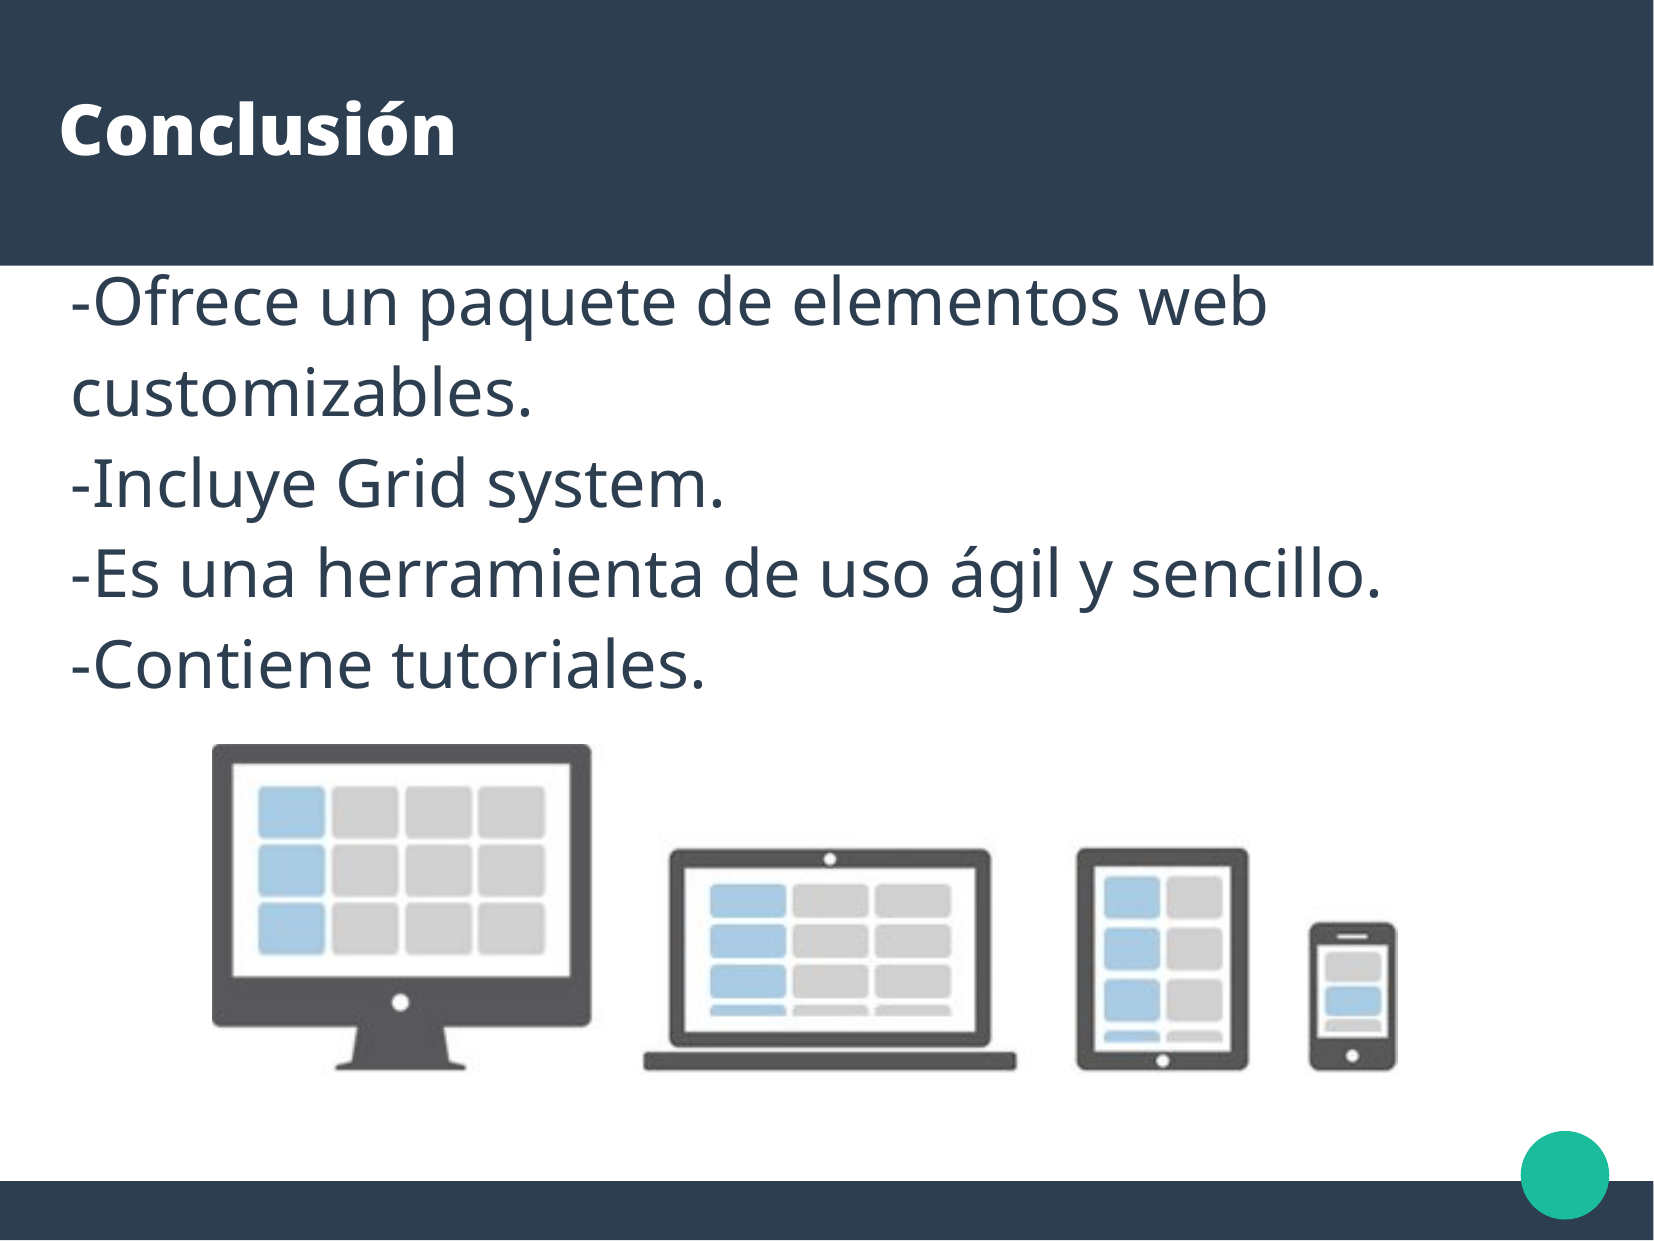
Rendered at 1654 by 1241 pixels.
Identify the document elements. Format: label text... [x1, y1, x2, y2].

title Conclusión [59, 49, 1595, 207]
picture [212, 768, 1398, 1075]
subtitle -Ofrece un paquete de elementos web customizables. -Incluye Grid system. -Es una herramienta de uso ágil y sencillo. -Contiene tutoriales. [70, 194, 1607, 768]
